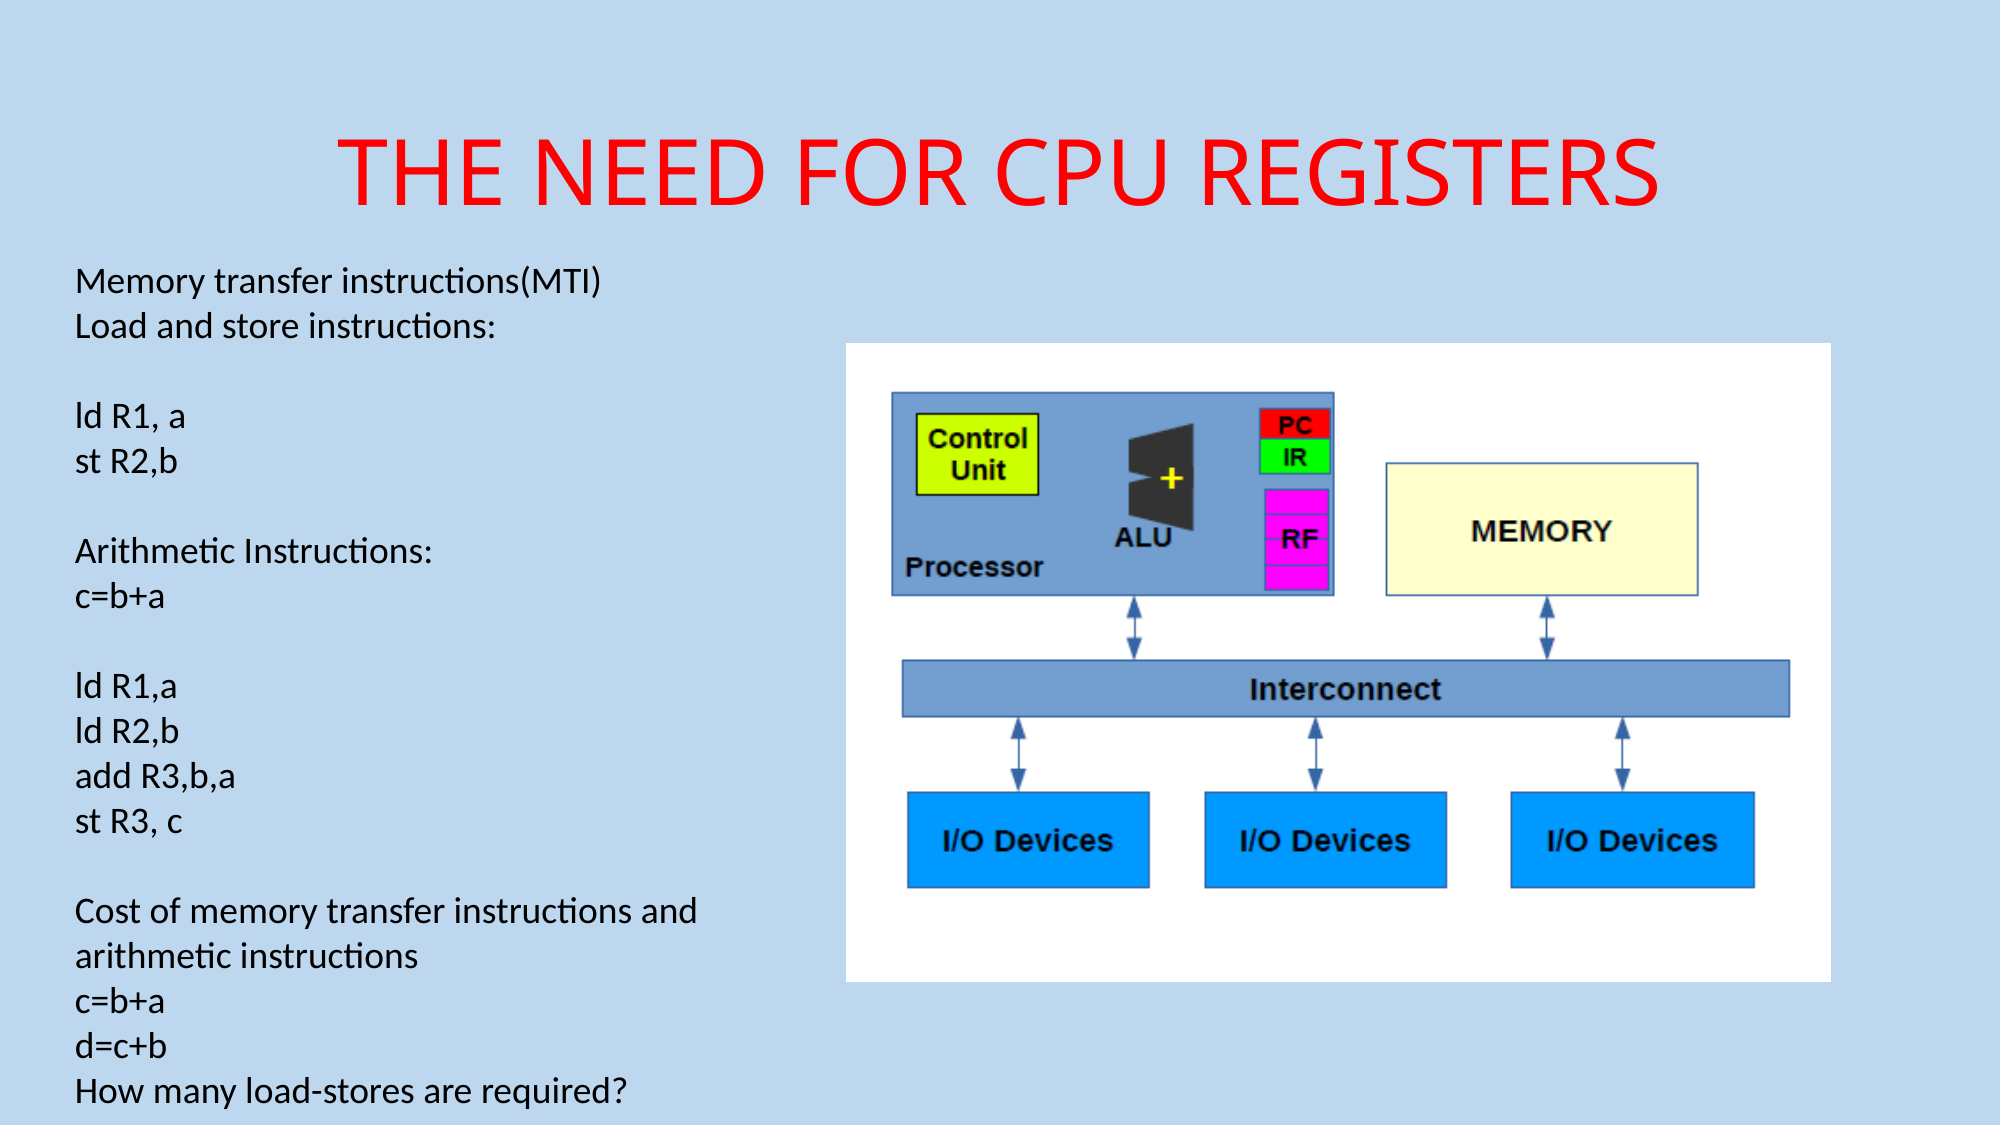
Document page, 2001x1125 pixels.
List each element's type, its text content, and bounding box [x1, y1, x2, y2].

picture [846, 343, 1831, 982]
text_box Memory transfer instructions(MTI) Load and store instructions: ld R1, a st R2,b Arithmetic Instructions: c=b+a ld R1,a ld R2,b add R3,b,a st R3, c Cost of memory transfer instructions and arithmetic instructions c=b+a d=c+b How many load-stores are required? [59, 249, 760, 1125]
title THE NEED FOR CPU REGISTERS [137, 59, 1863, 278]
